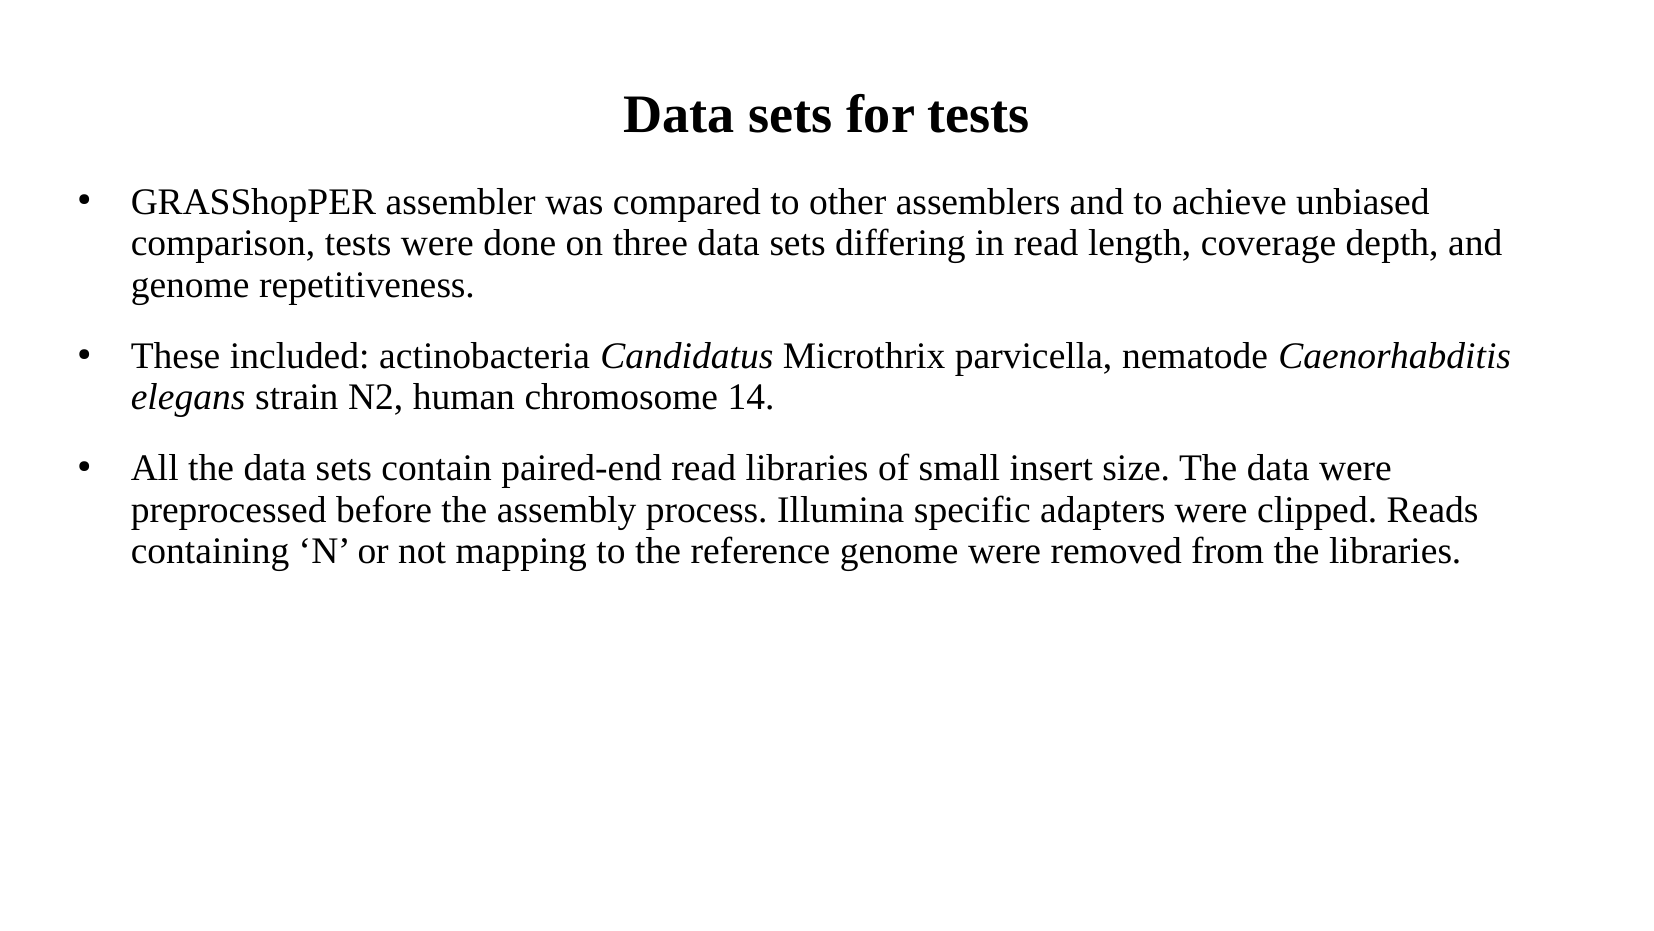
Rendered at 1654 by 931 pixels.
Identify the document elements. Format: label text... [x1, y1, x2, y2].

title Data sets for tests [82, 24, 1571, 205]
list GRASShopPER assembler was compared to other assemblers and to achieve unbiased comparison, tests were done on three data sets differing in read length, coverage depth, and genome repetitiveness. These included: actinobacteria Candidatus Microthrix parvicella, nematode Caenorhabditis elegans strain N2, human chromosome 14. All the data sets contain paired-end read libraries of small insert size. The data were preprocessed before the assembly process. Illumina specific adapters were clipped. Reads containing ‘N’ or not mapping to the reference genome were removed from the libraries. [60, 180, 1549, 871]
